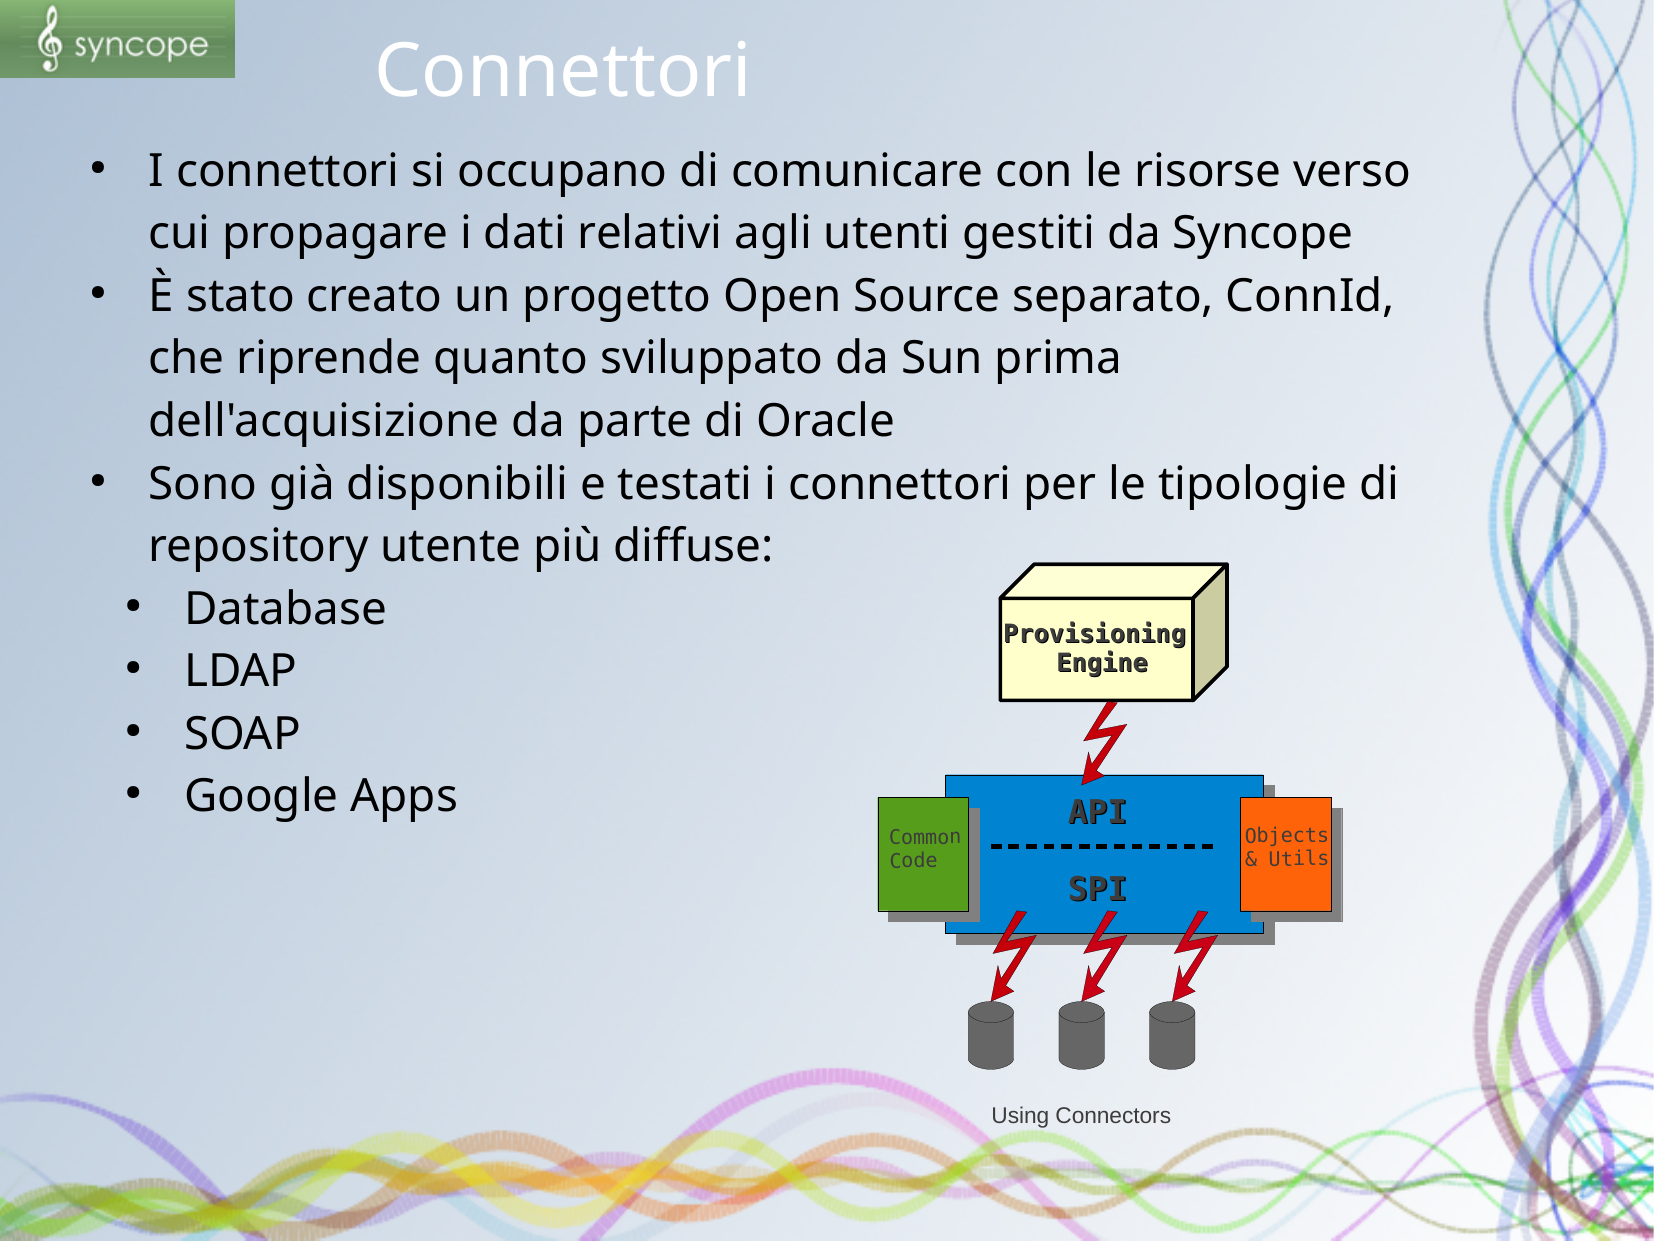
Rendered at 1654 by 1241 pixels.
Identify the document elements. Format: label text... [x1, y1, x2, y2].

picture [0, 0, 1654, 1241]
text_box Connettori [359, 9, 1351, 129]
text_box I connettori si occupano di comunicare con le risorse verso cui propagare i dati relativi agli utenti gestiti da Syncope È stato creato un progetto Open Source separato, ConnId, che riprende quanto sviluppato da Sun prima dell'acquisizione da parte di Oracle Sono già disponibili e testati i connettori per le tipologie di repository utente più diffuse: Database LDAP SOAP Google Apps [75, 129, 1486, 991]
